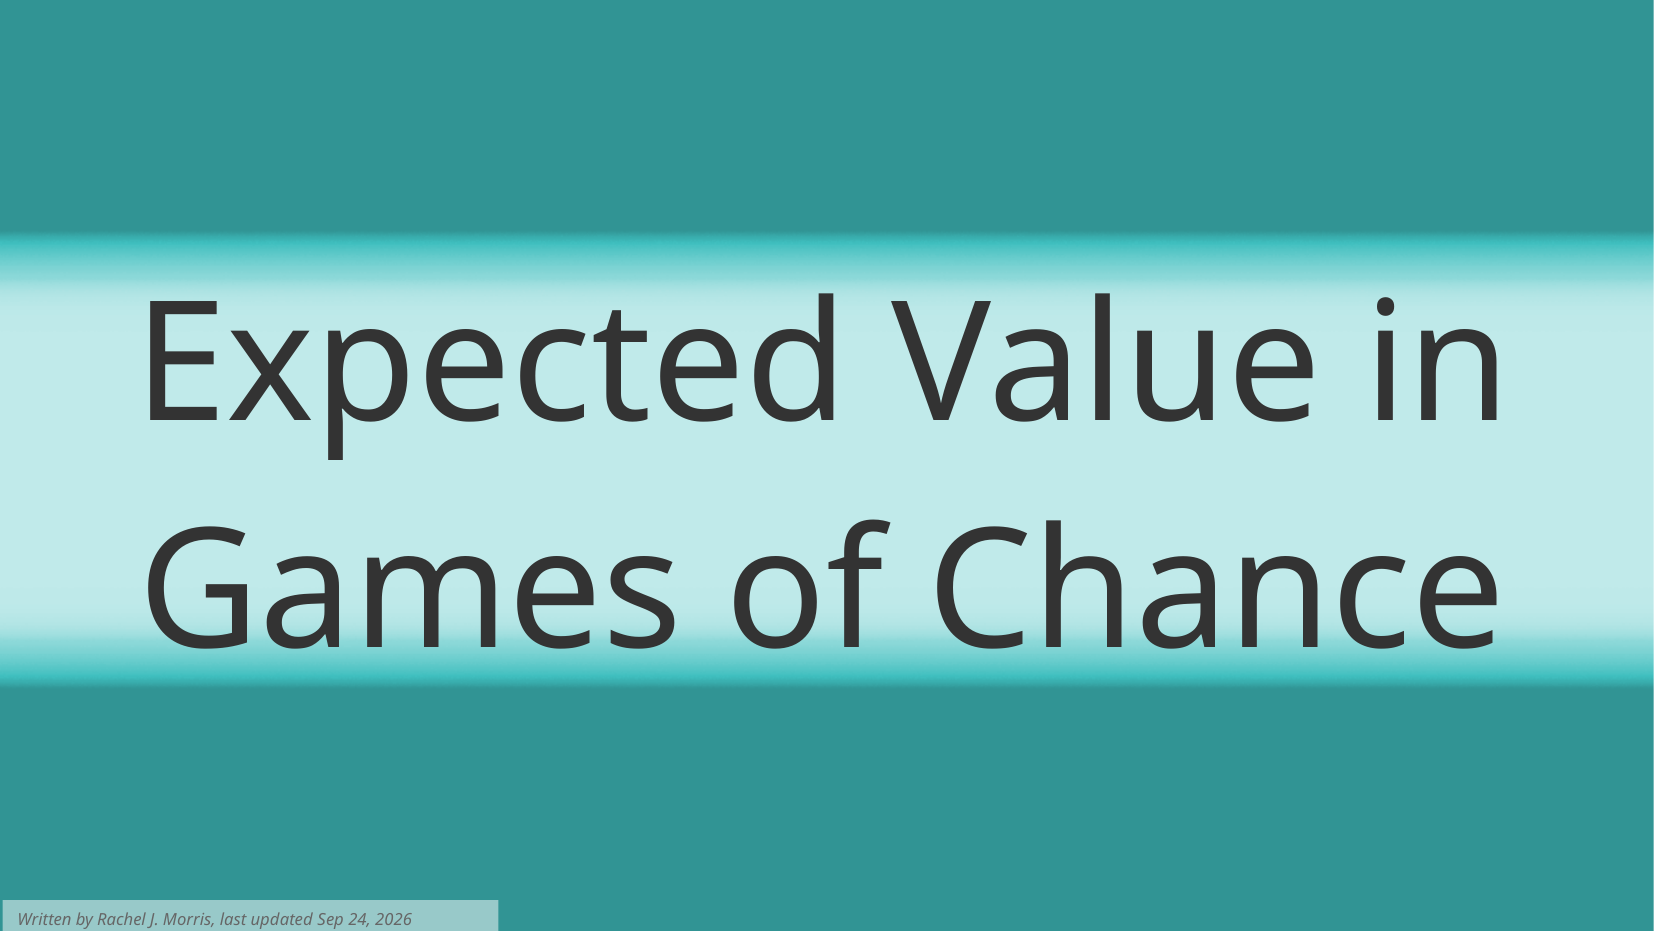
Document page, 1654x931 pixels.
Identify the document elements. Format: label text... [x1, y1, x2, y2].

picture [0, 0, 1654, 931]
text_box Written by Rachel J. Morris, last updated Feb 26, 2018 [2, 900, 499, 931]
title Expected Value in Games of Chance [64, 60, 1582, 879]
